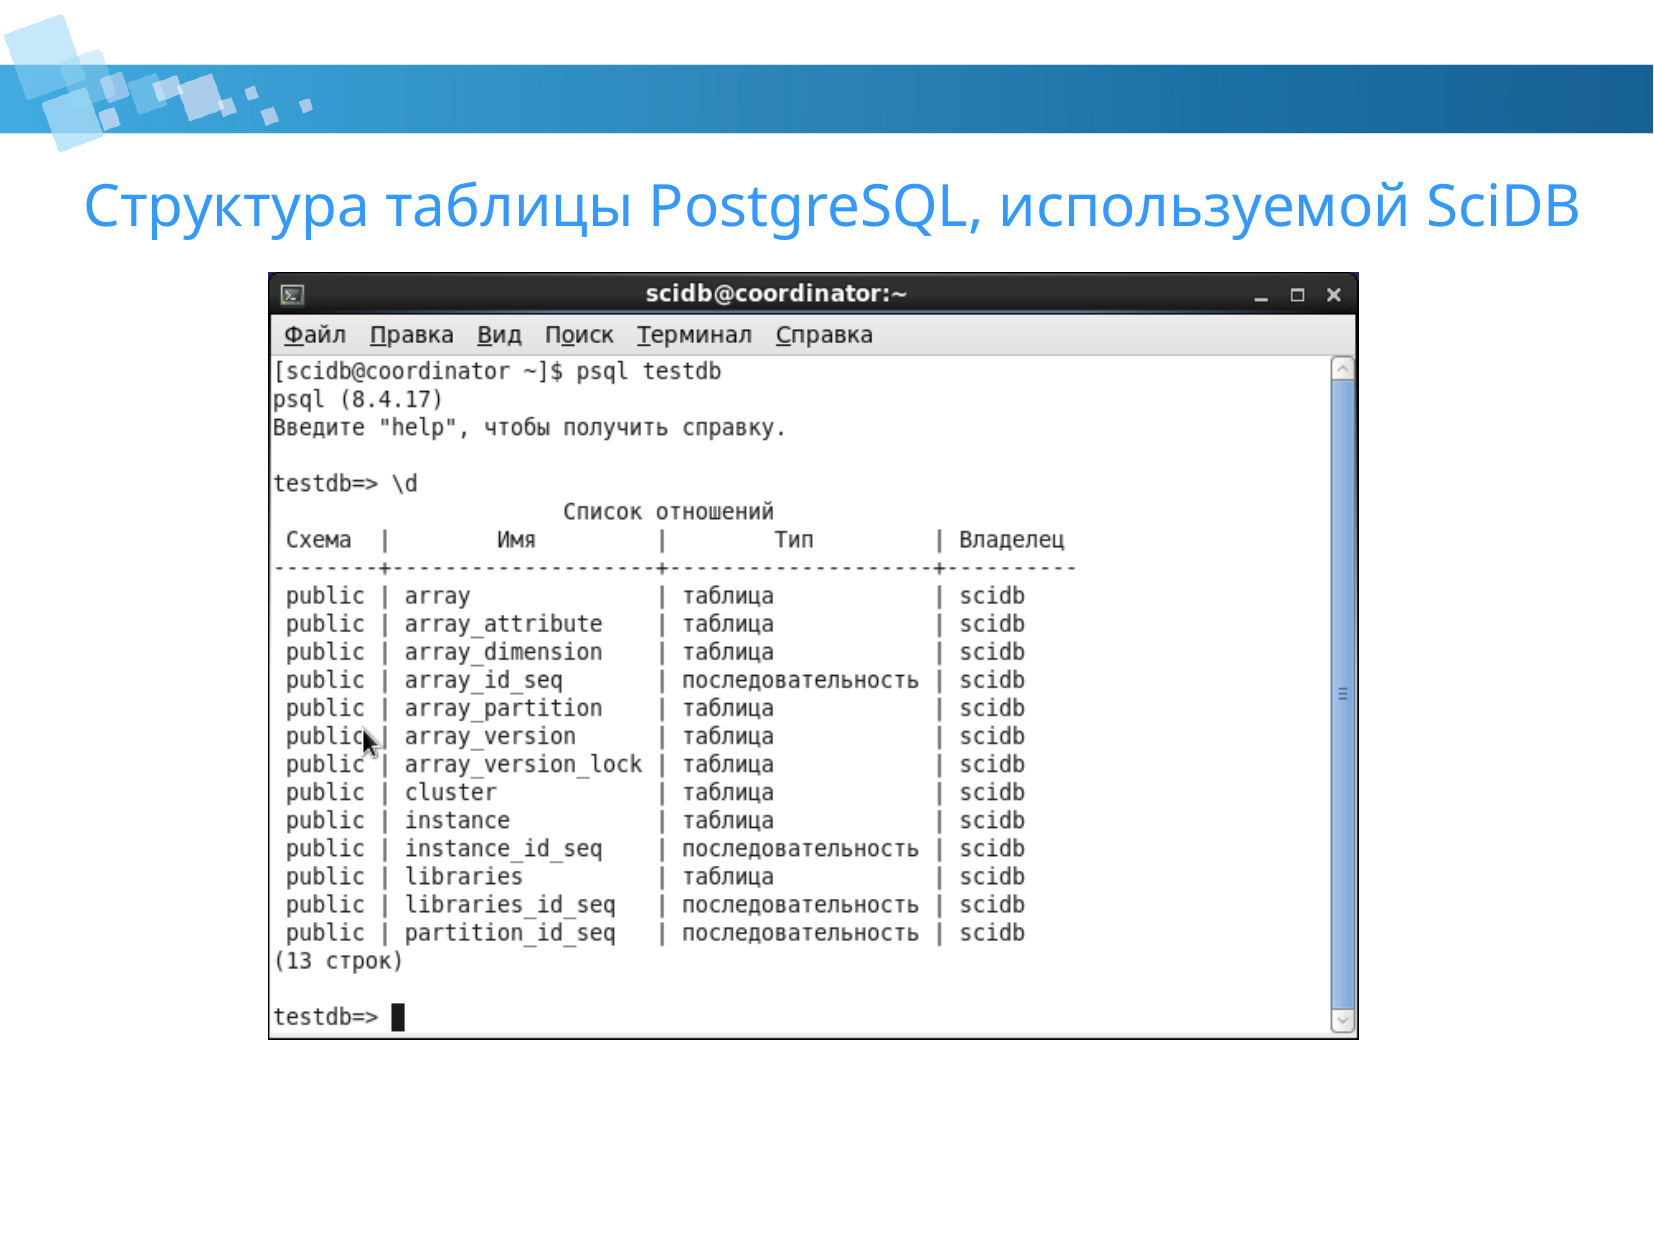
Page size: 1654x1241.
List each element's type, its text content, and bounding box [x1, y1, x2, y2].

title Структура таблицы PostgreSQL, используемой SciDB [35, 100, 1630, 308]
picture [0, 0, 1653, 1238]
